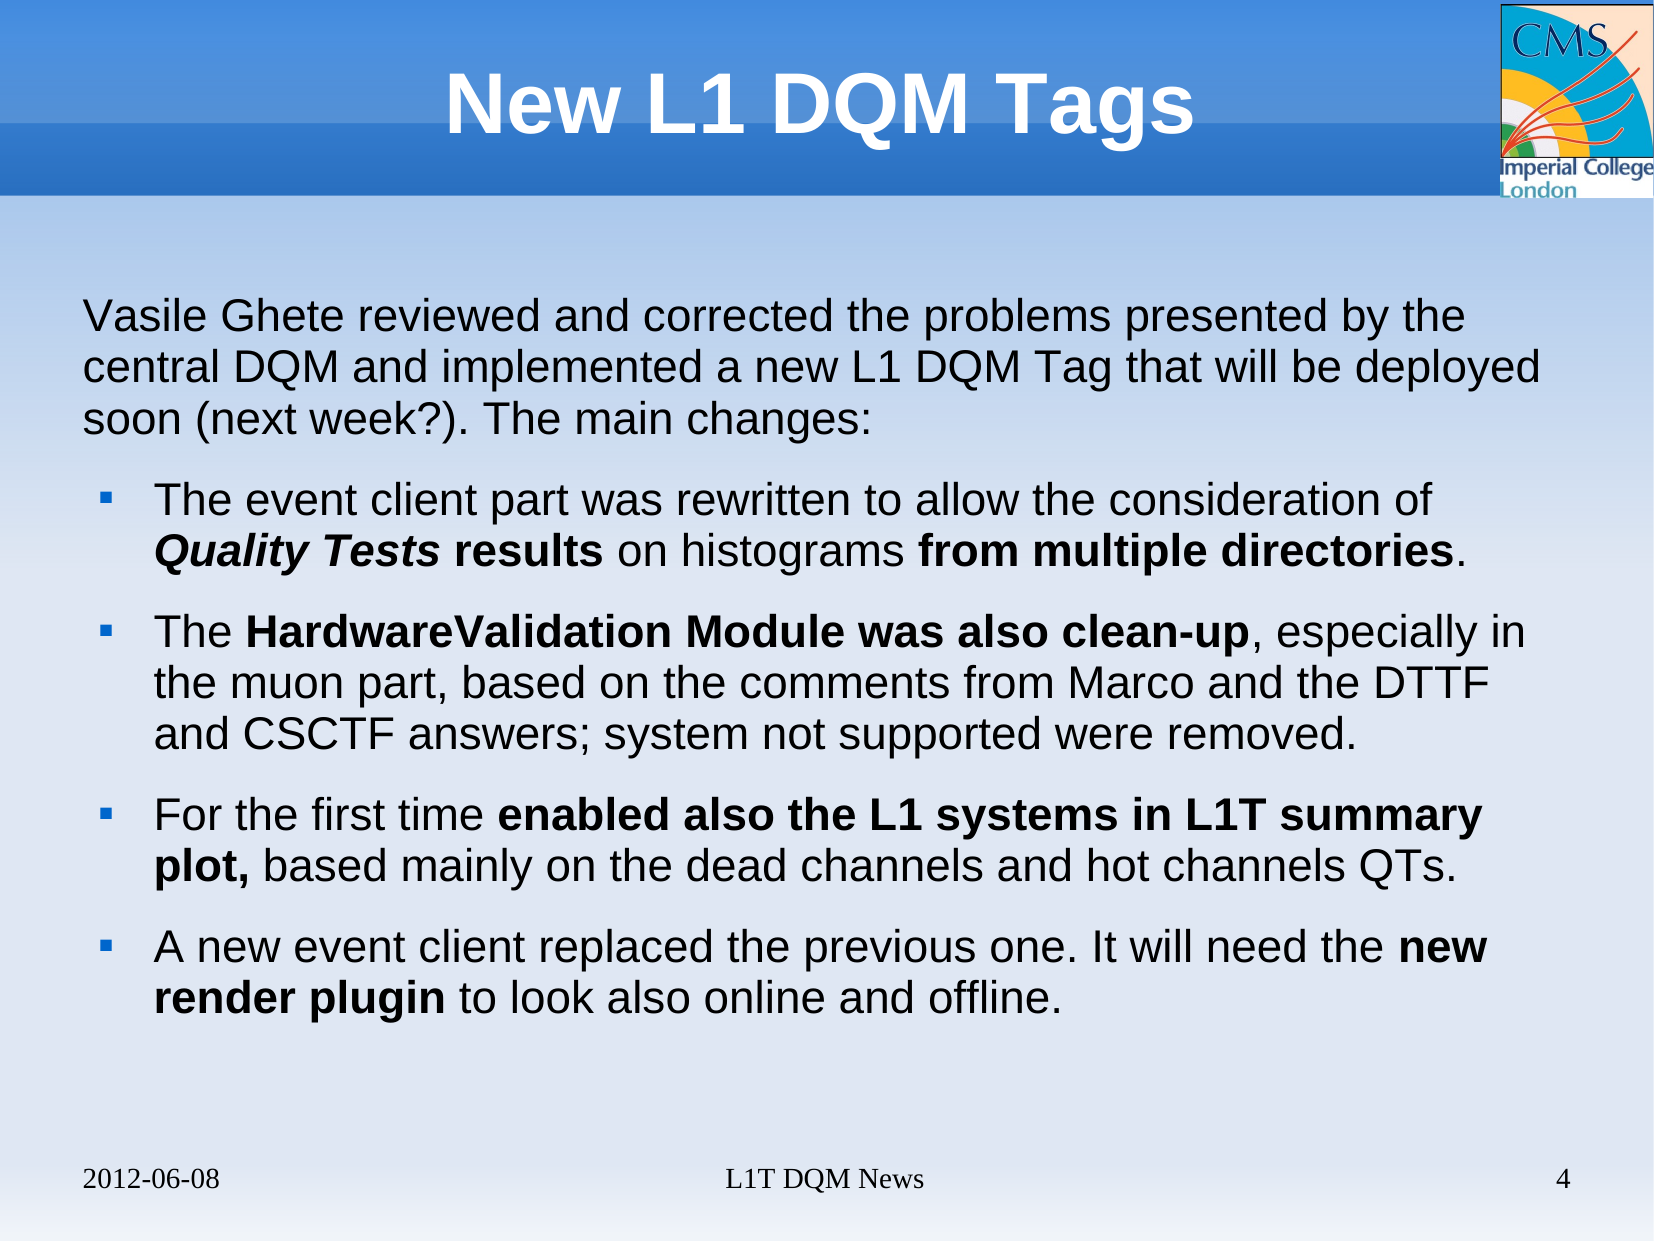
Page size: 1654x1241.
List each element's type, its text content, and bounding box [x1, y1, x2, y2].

list Vasile Ghete reviewed and corrected the problems presented by the central DQM and implemented a new L1 DQM Tag that will be deployed soon (next week?). The main changes: The event client part was rewritten to allow the consideration of Quality Tests results on histograms from multiple directories. The HardwareValidation Module was also clean-up, especially in the muon part, based on the comments from Marco and the DTTF and CSCTF answers; system not supported were removed. For the first time enabled also the L1 systems in L1T summary plot, based mainly on the dead channels and hot channels QTs. A new event client replaced the previous one. It will need the new render plugin to look also online and offline. [82, 290, 1571, 1109]
title New L1 DQM Tags [76, 0, 1565, 208]
picture [0, 0, 1654, 1241]
